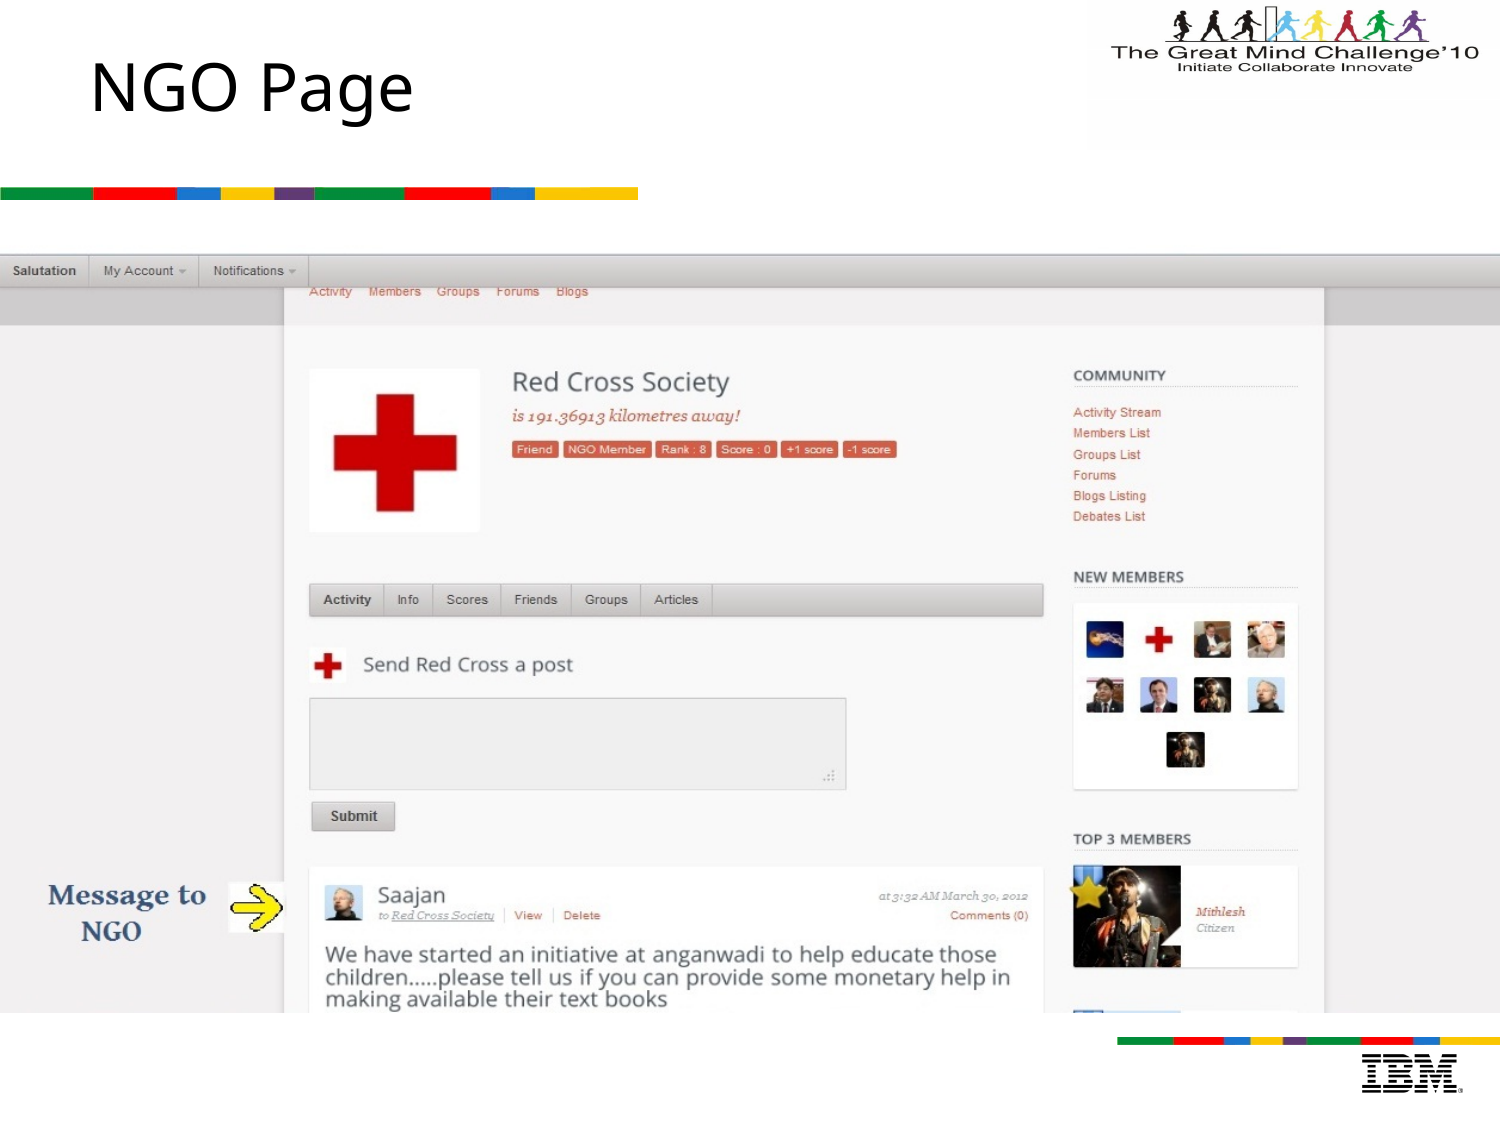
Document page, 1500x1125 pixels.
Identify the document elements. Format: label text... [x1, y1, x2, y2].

picture [1117, 1037, 1500, 1045]
picture [0, 187, 638, 200]
text_box NGO Page [75, 37, 488, 133]
picture [1362, 1054, 1463, 1093]
picture [1087, 0, 1500, 150]
picture [0, 209, 1500, 1013]
